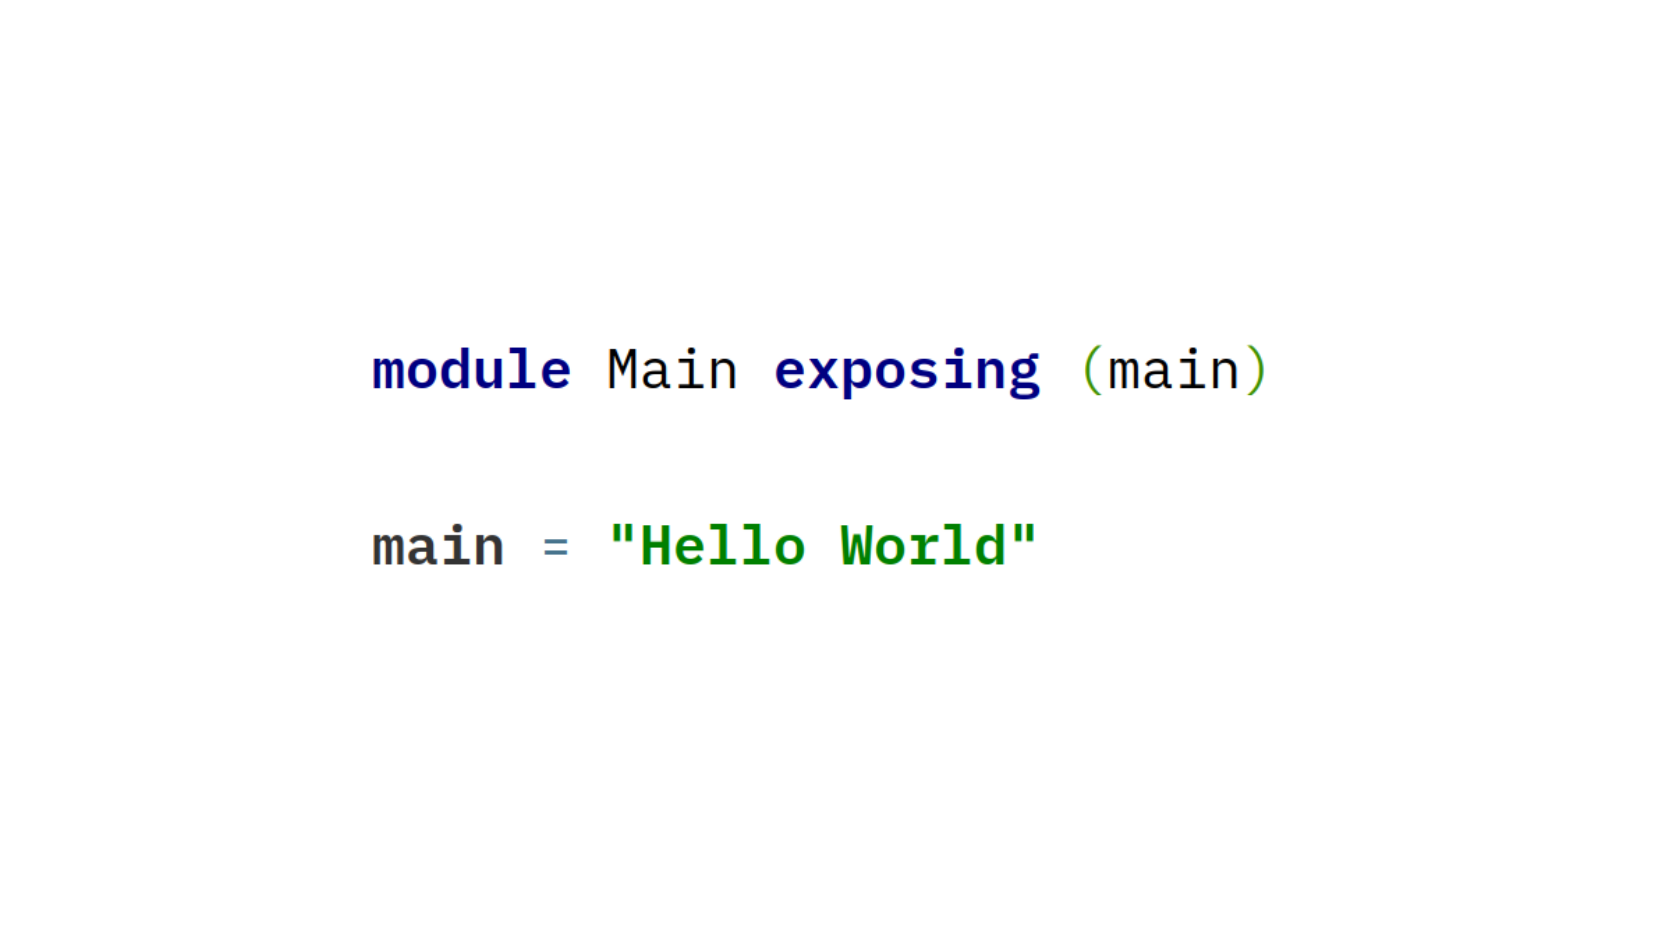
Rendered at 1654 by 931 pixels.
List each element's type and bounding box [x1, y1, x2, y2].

picture [354, 324, 1300, 601]
